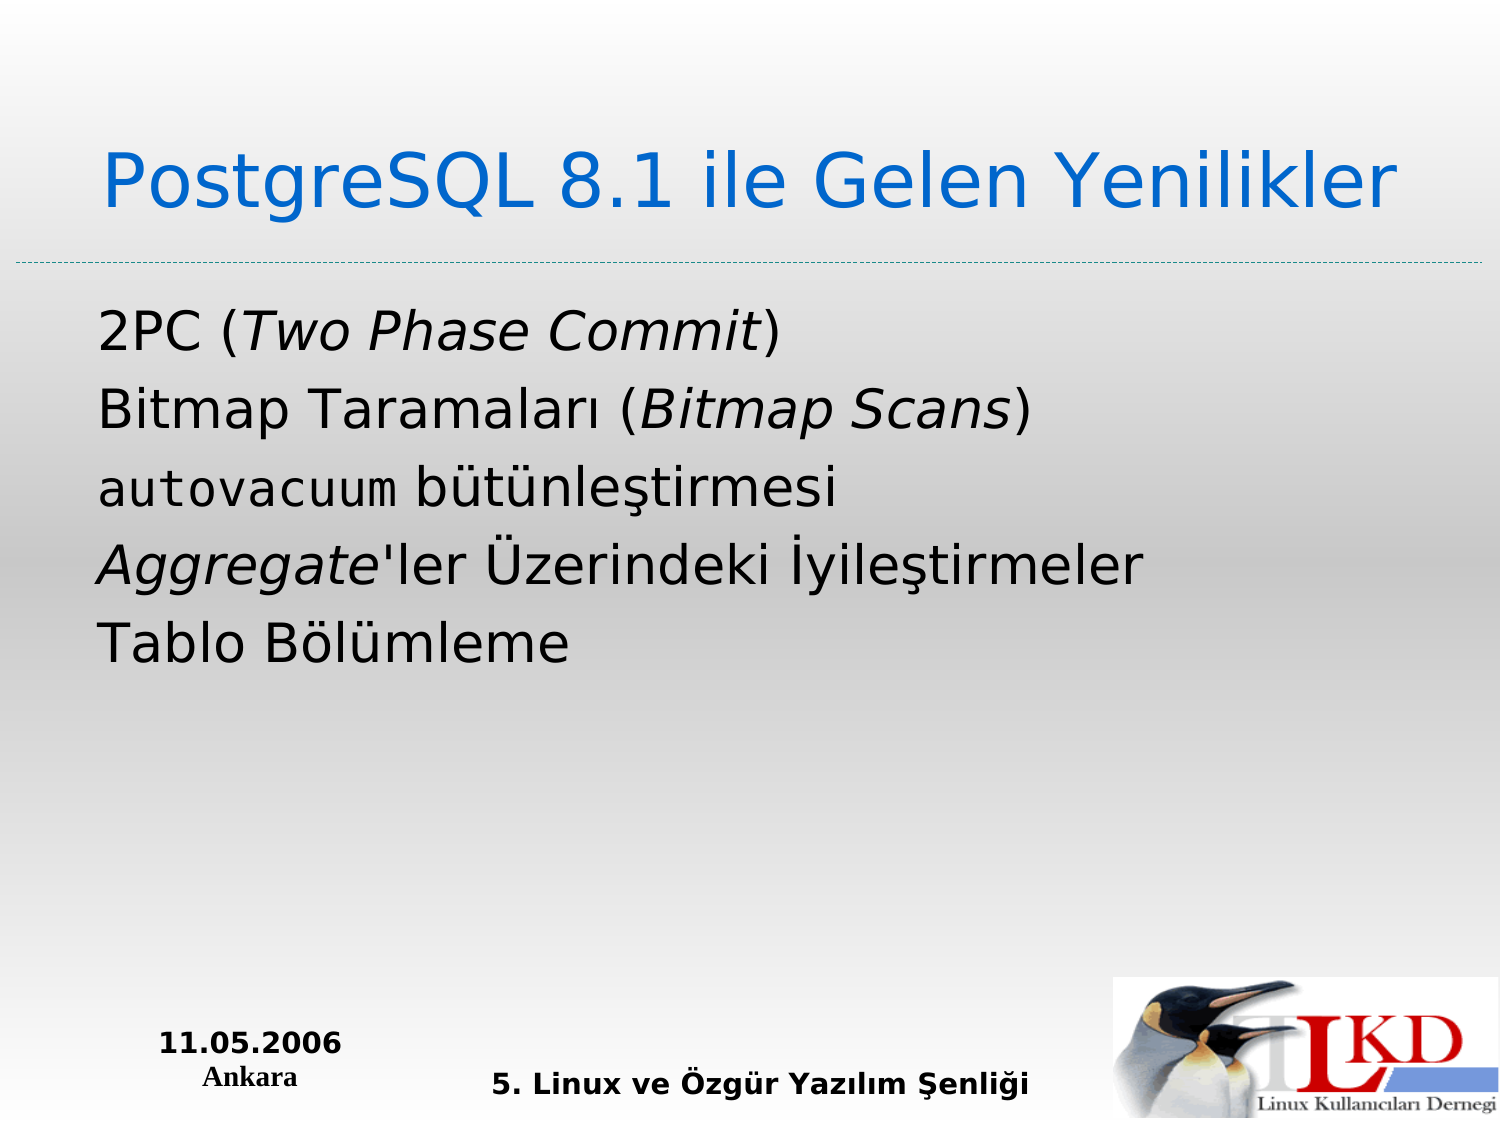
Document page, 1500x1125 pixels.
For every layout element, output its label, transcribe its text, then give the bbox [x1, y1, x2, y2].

title PostgreSQL 8.1 ile Gelen Yenilikler [0, 0, 1500, 225]
picture [1113, 977, 1499, 1118]
list 2PC (Two Phase Commit) Bitmap Taramaları (Bitmap Scans) autovacuum bütünleştirmesi Aggregate'ler Üzerindeki İyileştirmeler Tablo Bölümleme [0, 299, 1500, 975]
